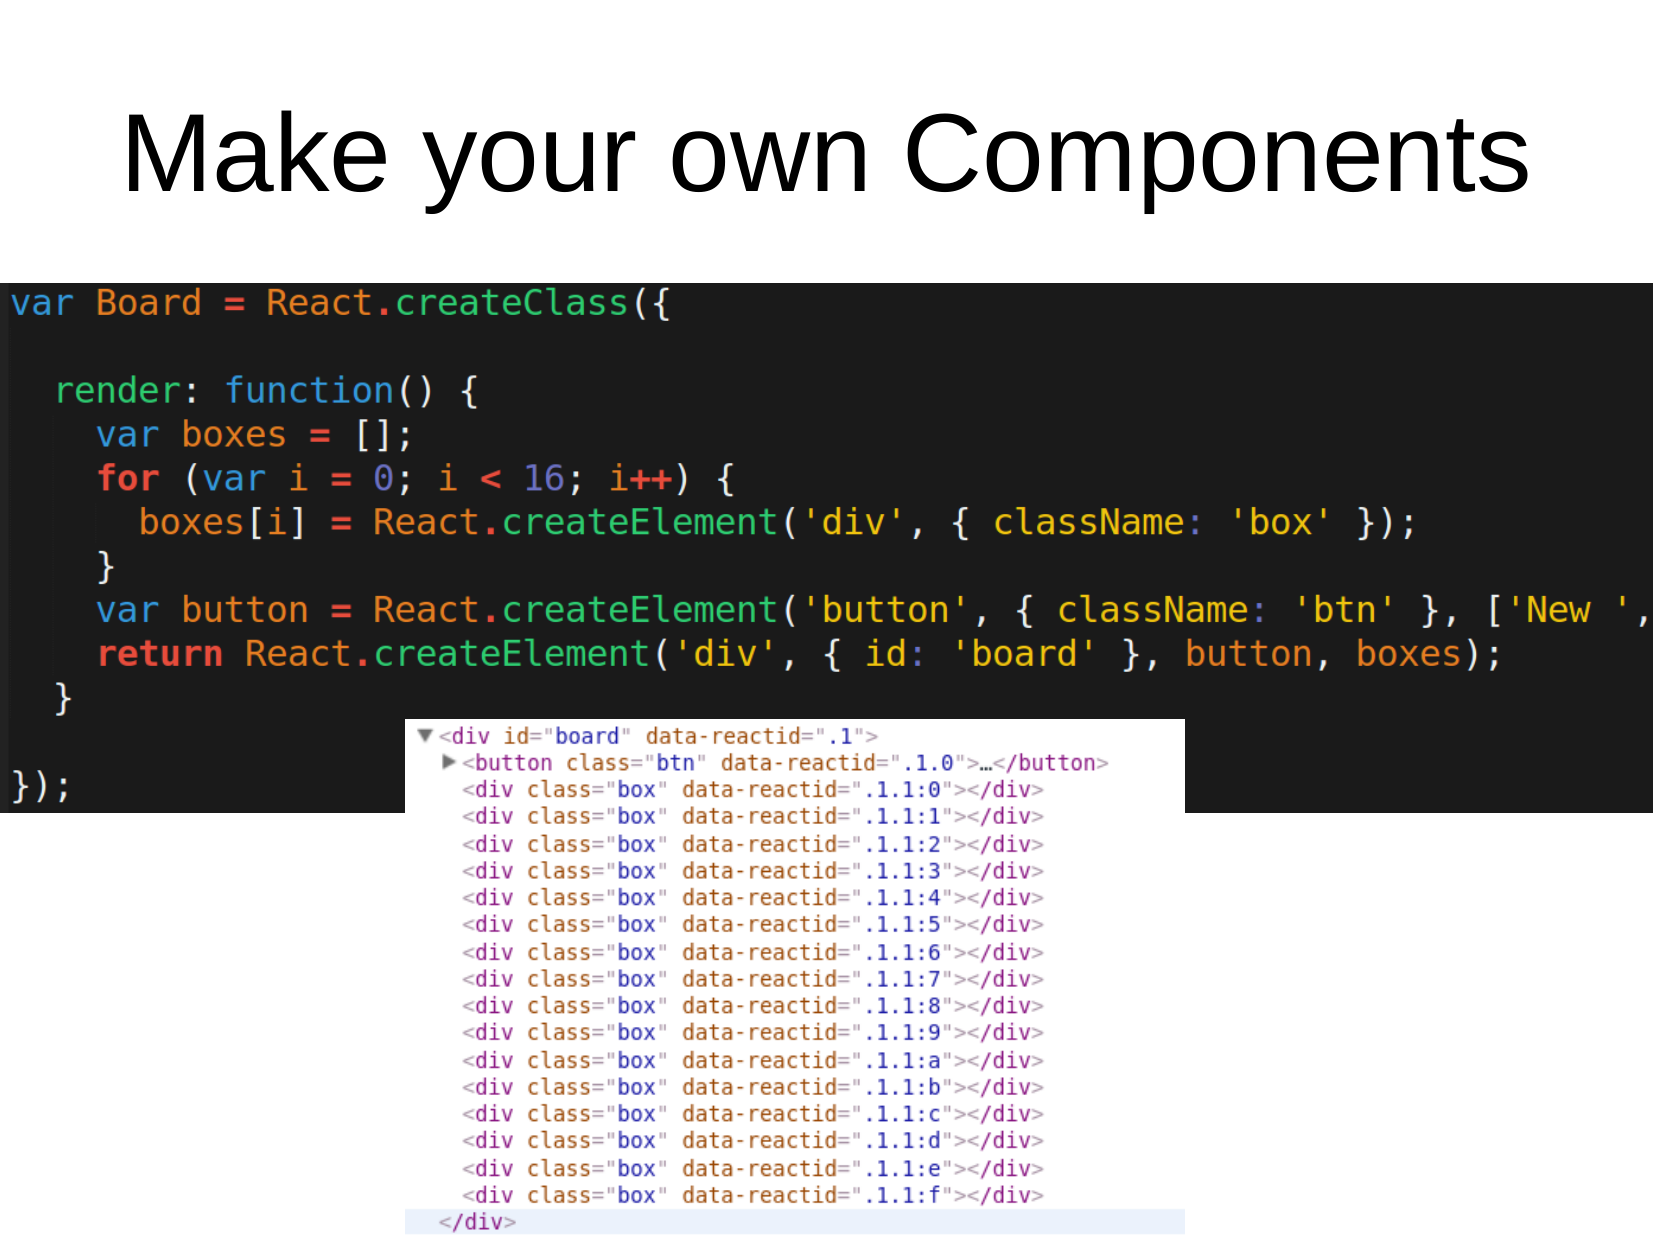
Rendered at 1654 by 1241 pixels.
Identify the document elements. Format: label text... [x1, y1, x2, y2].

title Make your own Components [82, 49, 1571, 257]
picture [0, 283, 1653, 1236]
